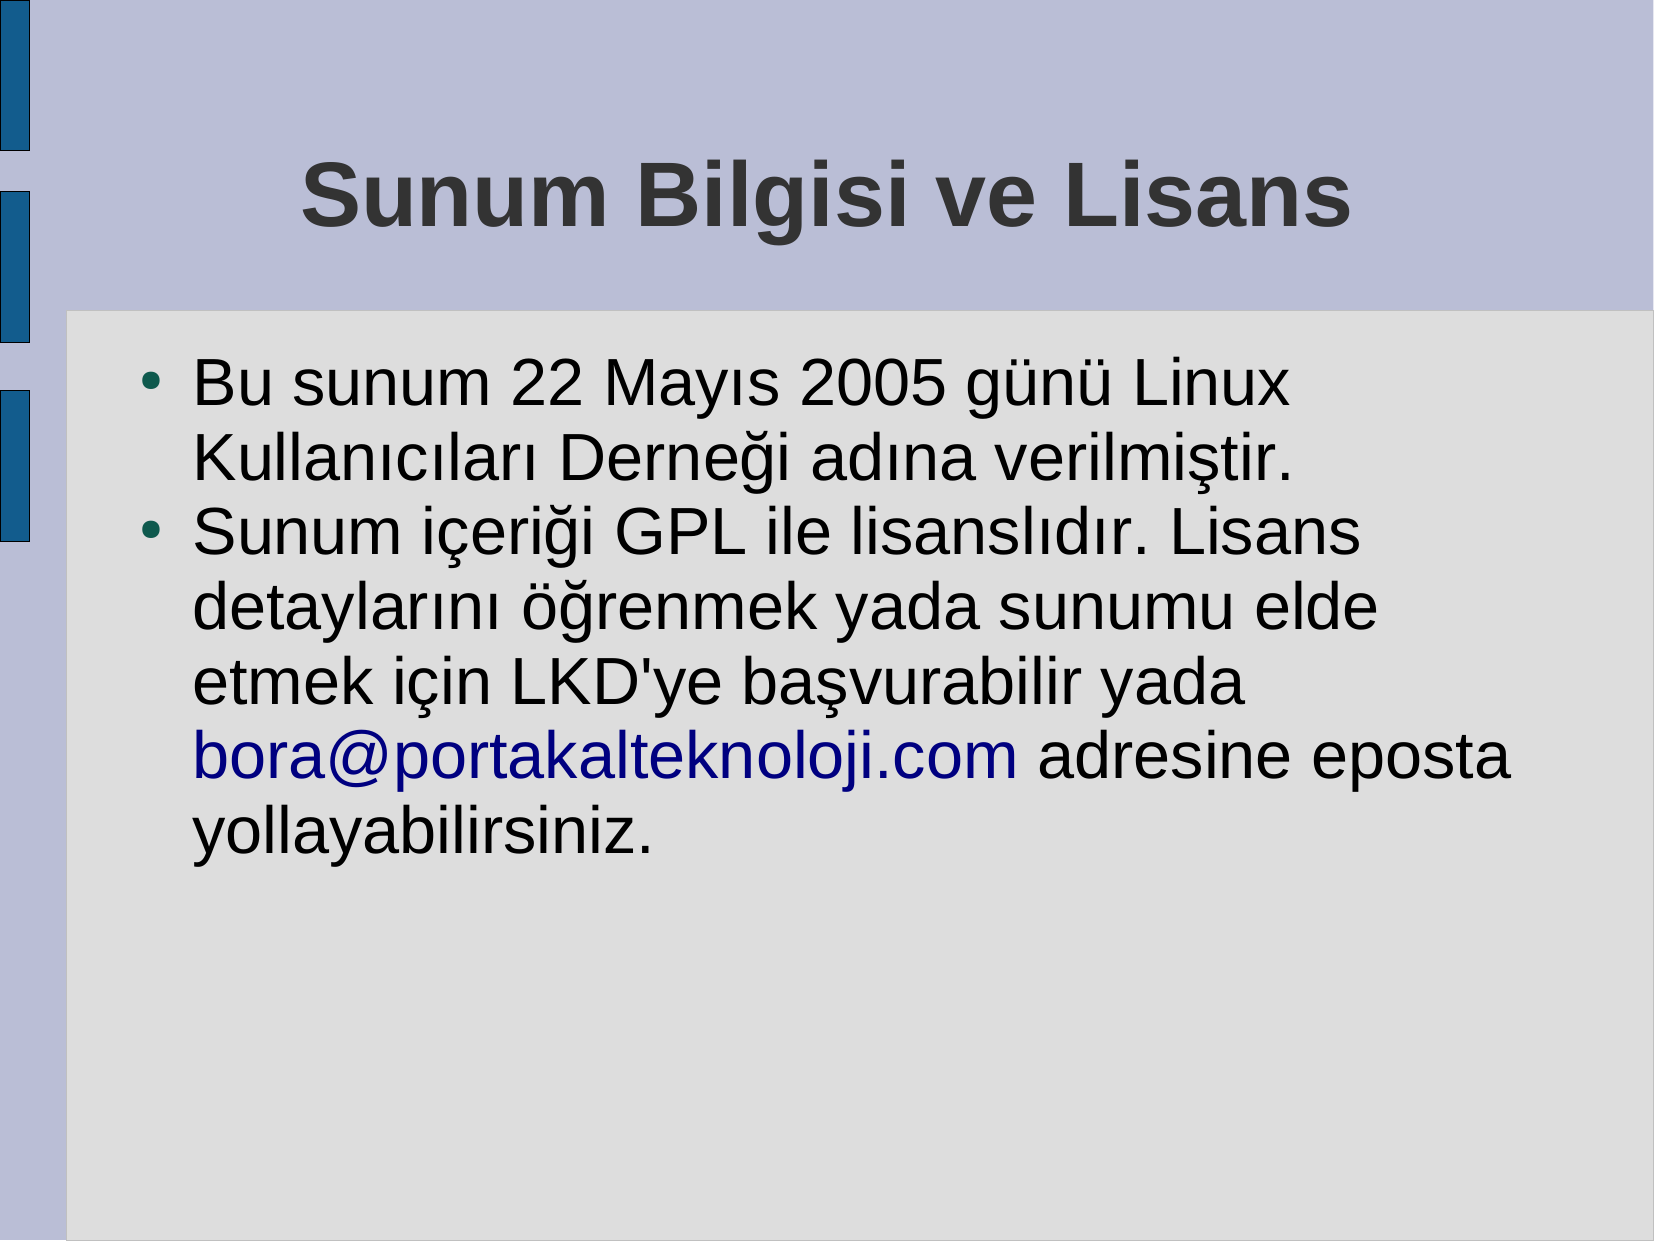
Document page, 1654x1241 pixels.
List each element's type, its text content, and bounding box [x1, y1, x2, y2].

list Bu sunum 22 Mayıs 2005 günü Linux Kullanıcıları Derneği adına verilmiştir. Sunum içeriği GPL ile lisanslıdır. Lisans detaylarını öğrenmek yada sunumu elde etmek için LKD'ye başvurabilir yada bora@portakalteknoloji.com adresine eposta yollayabilirsiniz. [121, 344, 1534, 1127]
title Sunum Bilgisi ve Lisans [121, 91, 1534, 299]
